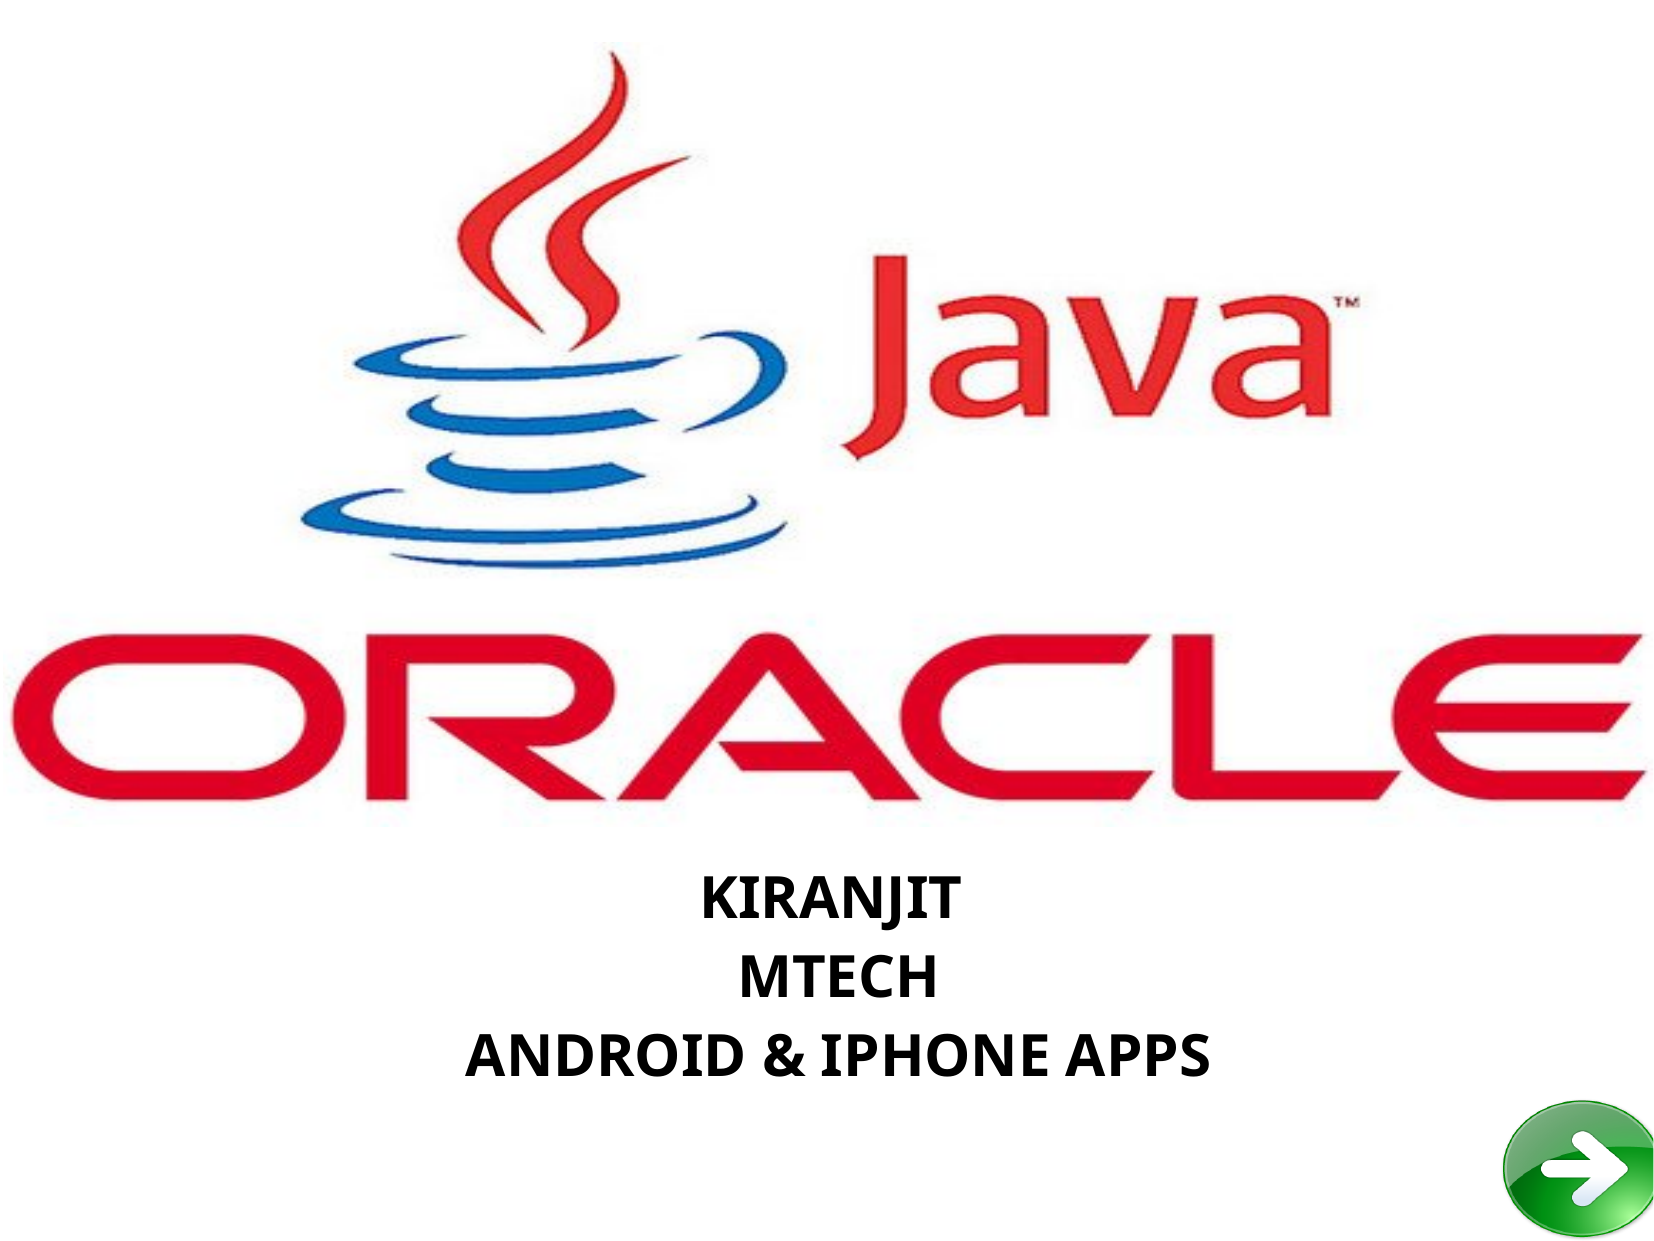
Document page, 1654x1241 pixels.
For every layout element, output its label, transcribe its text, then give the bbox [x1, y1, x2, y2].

subtitle KIRANJIT MTECH ANDROID & IPHONE APPS [94, 827, 1583, 1241]
picture [1500, 1098, 1654, 1241]
picture [3, 42, 1654, 827]
